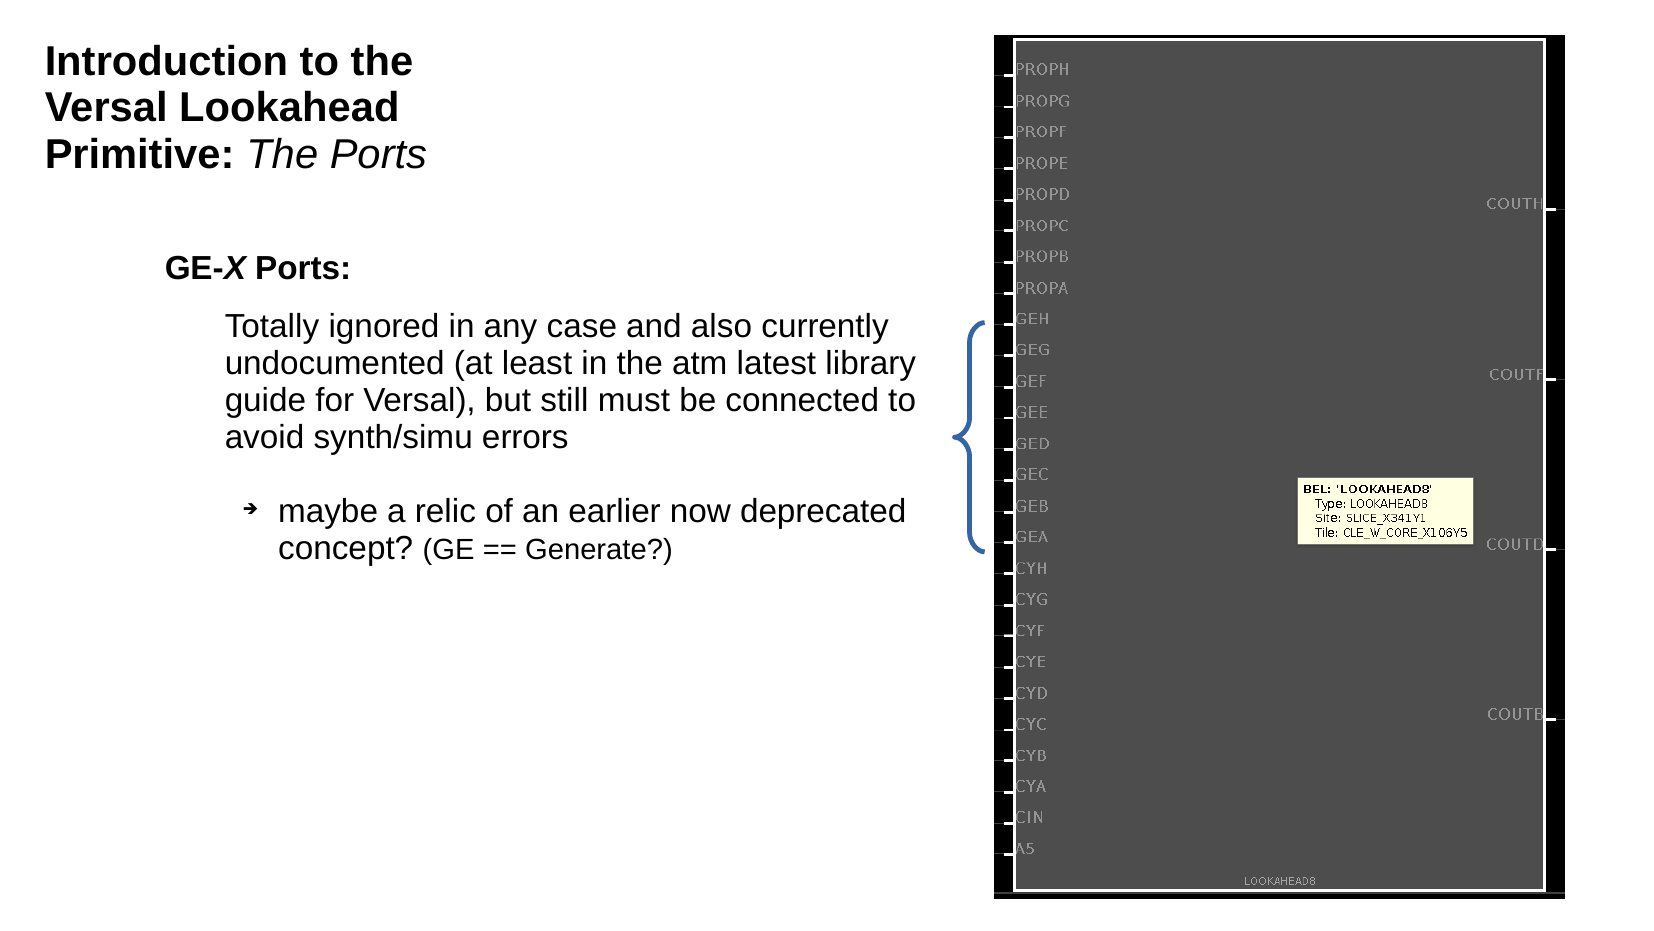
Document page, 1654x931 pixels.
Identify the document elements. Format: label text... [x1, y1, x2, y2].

text_box Totally ignored in any case and also currently undocumented (at least in the atm latest library guide for Versal), but still must be connected to avoid synth/simu errors maybe a relic of an earlier now deprecated concept? (GE == Generate?) [963, 326, 985, 549]
text_box Introduction to the Versal Lookahead Primitive: The Ports [30, 30, 481, 185]
text_box GE-X Ports: [150, 242, 496, 295]
text_box Totally ignored in any case and also currently undocumented (at least in the atm latest library guide for Versal), but still must be connected to avoid synth/simu errors maybe a relic of an earlier now deprecated concept? (GE == Generate?) [210, 300, 985, 661]
picture [994, 35, 1565, 899]
